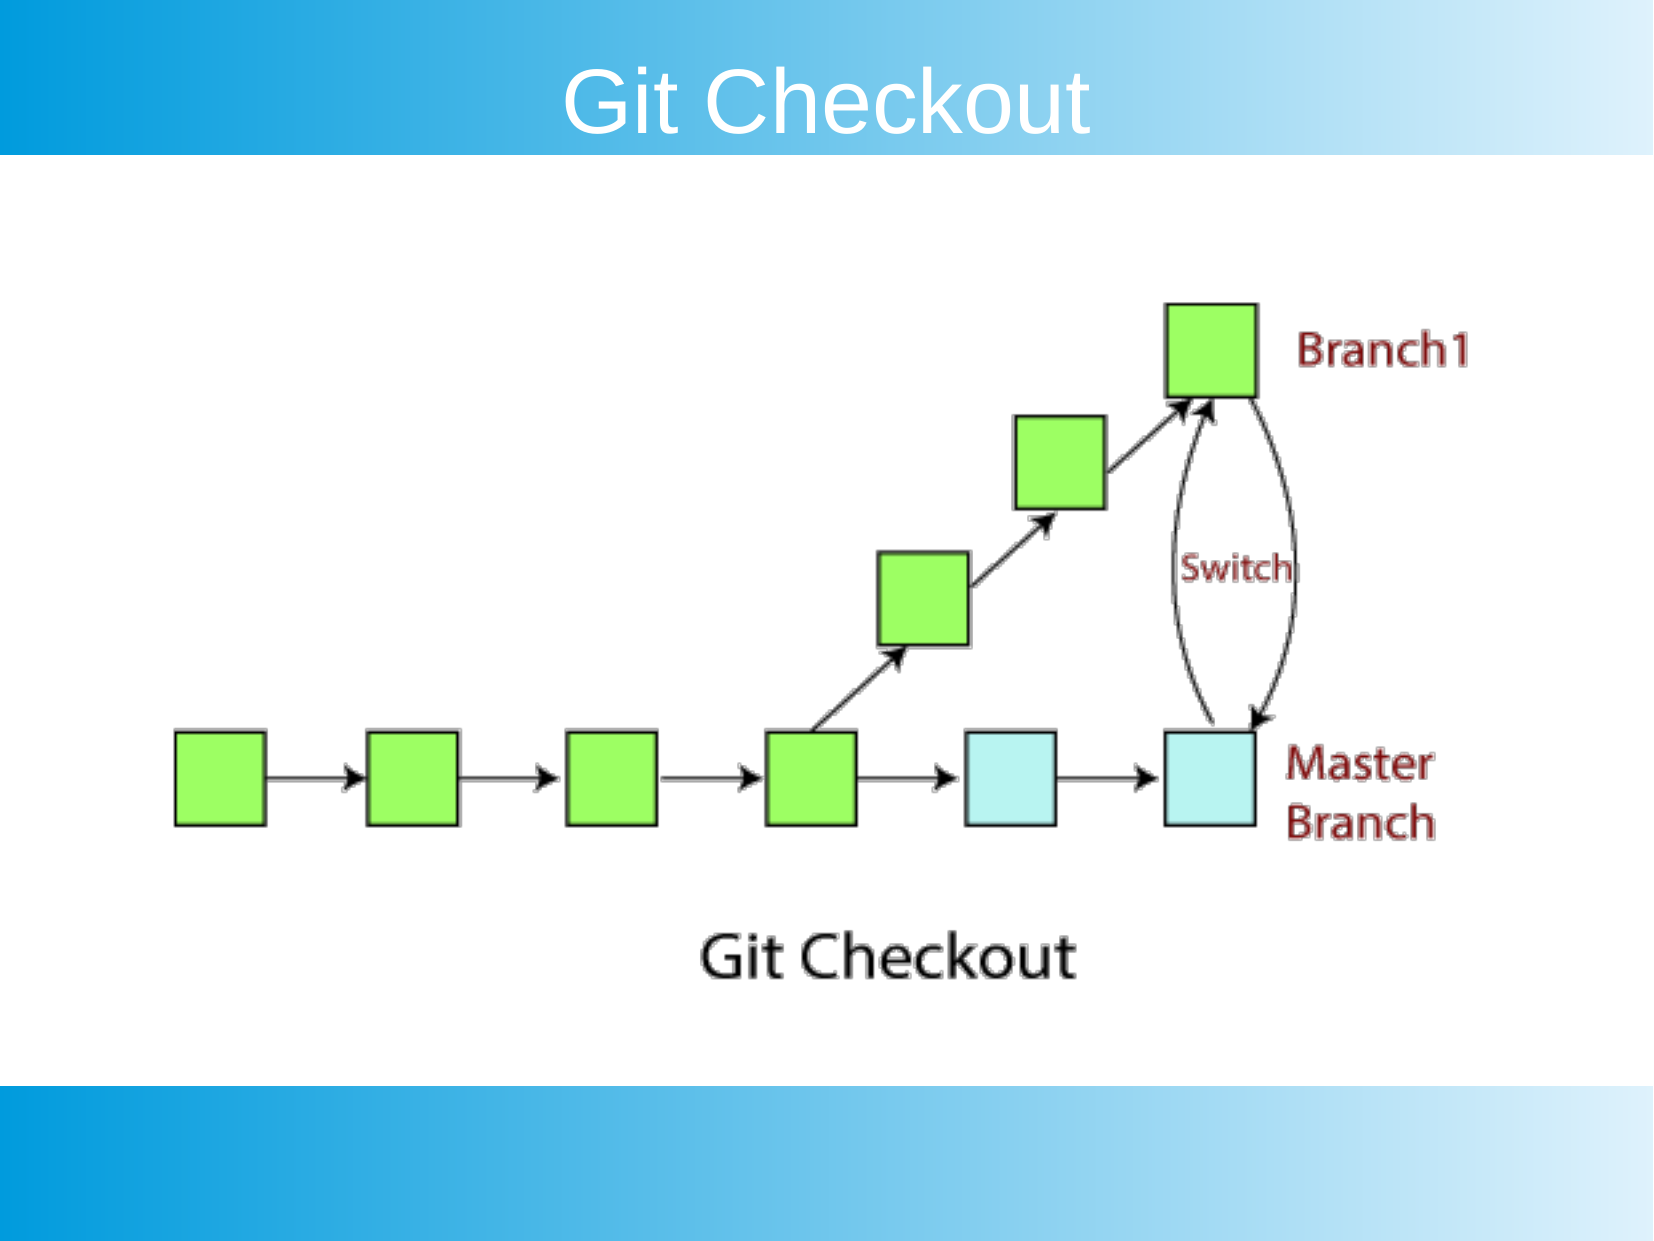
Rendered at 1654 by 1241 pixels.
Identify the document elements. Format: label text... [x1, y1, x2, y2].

picture [159, 224, 1489, 1022]
title Git Checkout [82, 49, 1571, 155]
